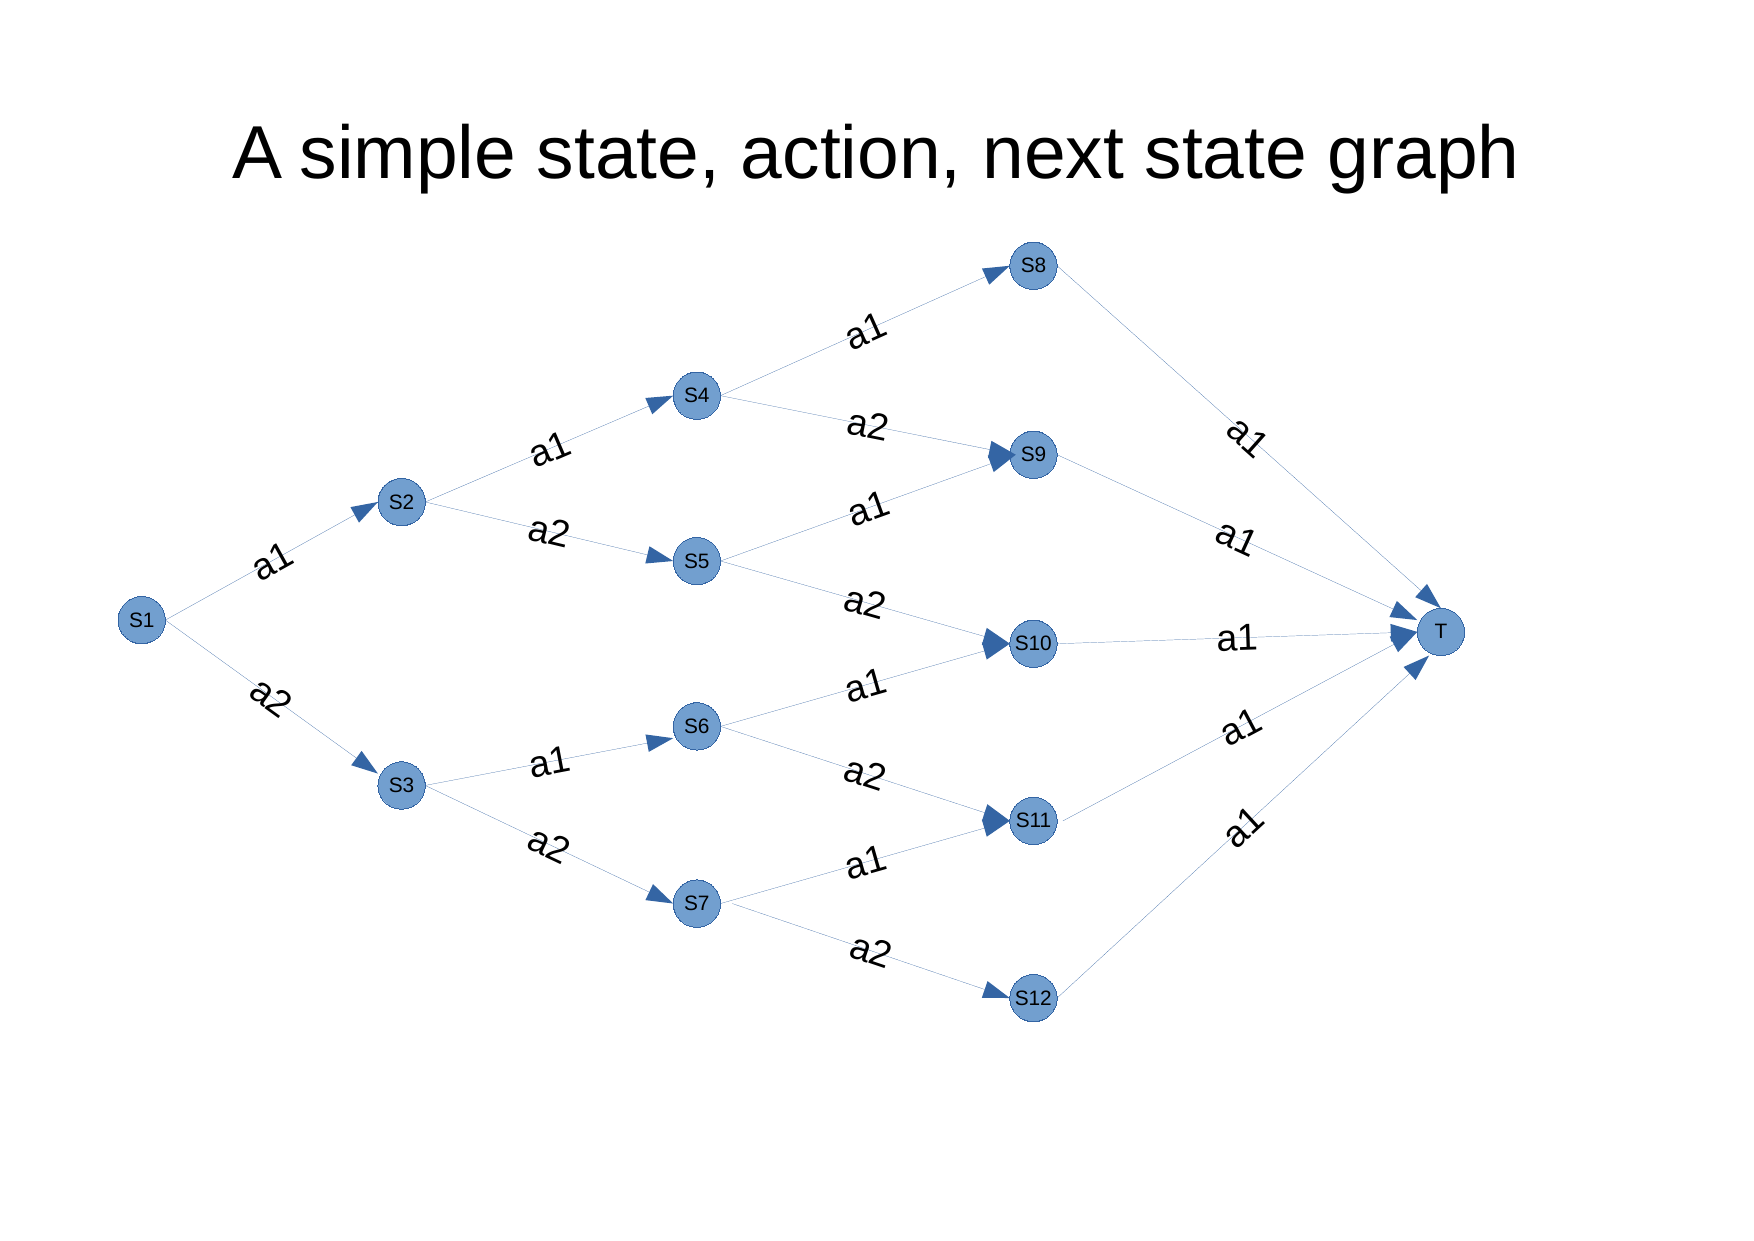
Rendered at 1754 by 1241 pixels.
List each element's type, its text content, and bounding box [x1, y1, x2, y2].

text_box S1 [118, 596, 166, 644]
text_box S10 [1009, 620, 1058, 668]
text_box S11 [1009, 797, 1058, 845]
text_box S5 [673, 537, 721, 585]
text_box S12 [1009, 974, 1058, 1022]
text_box S3 [377, 761, 426, 810]
text_box S2 [378, 478, 426, 526]
text_box S6 [673, 702, 721, 751]
title A simple state, action, next state graph [87, 49, 1667, 257]
text_box S8 [1009, 257, 1058, 290]
text_box T [1417, 608, 1465, 656]
text_box S7 [673, 879, 721, 928]
text_box S4 [673, 372, 721, 420]
text_box S9 [1010, 431, 1058, 479]
